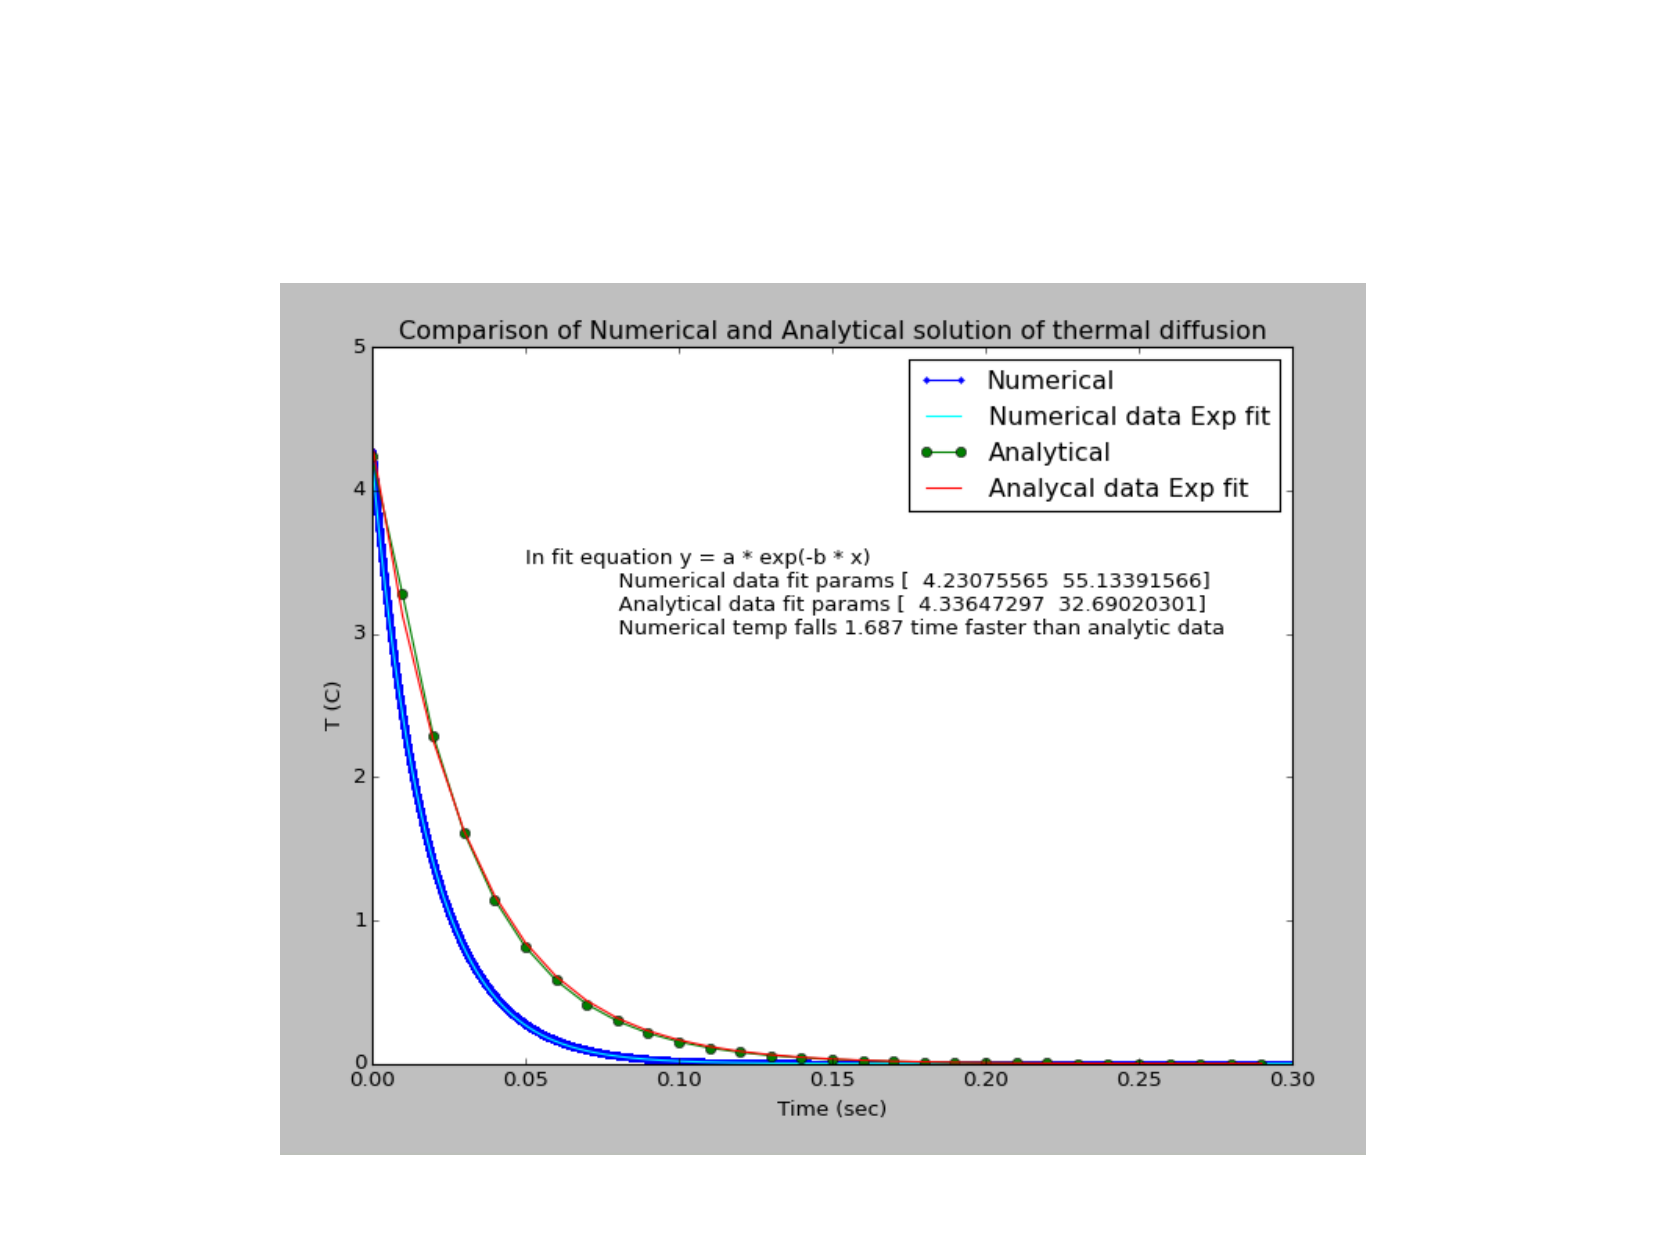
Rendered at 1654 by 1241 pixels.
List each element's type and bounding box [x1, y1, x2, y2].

picture [280, 283, 1366, 1156]
